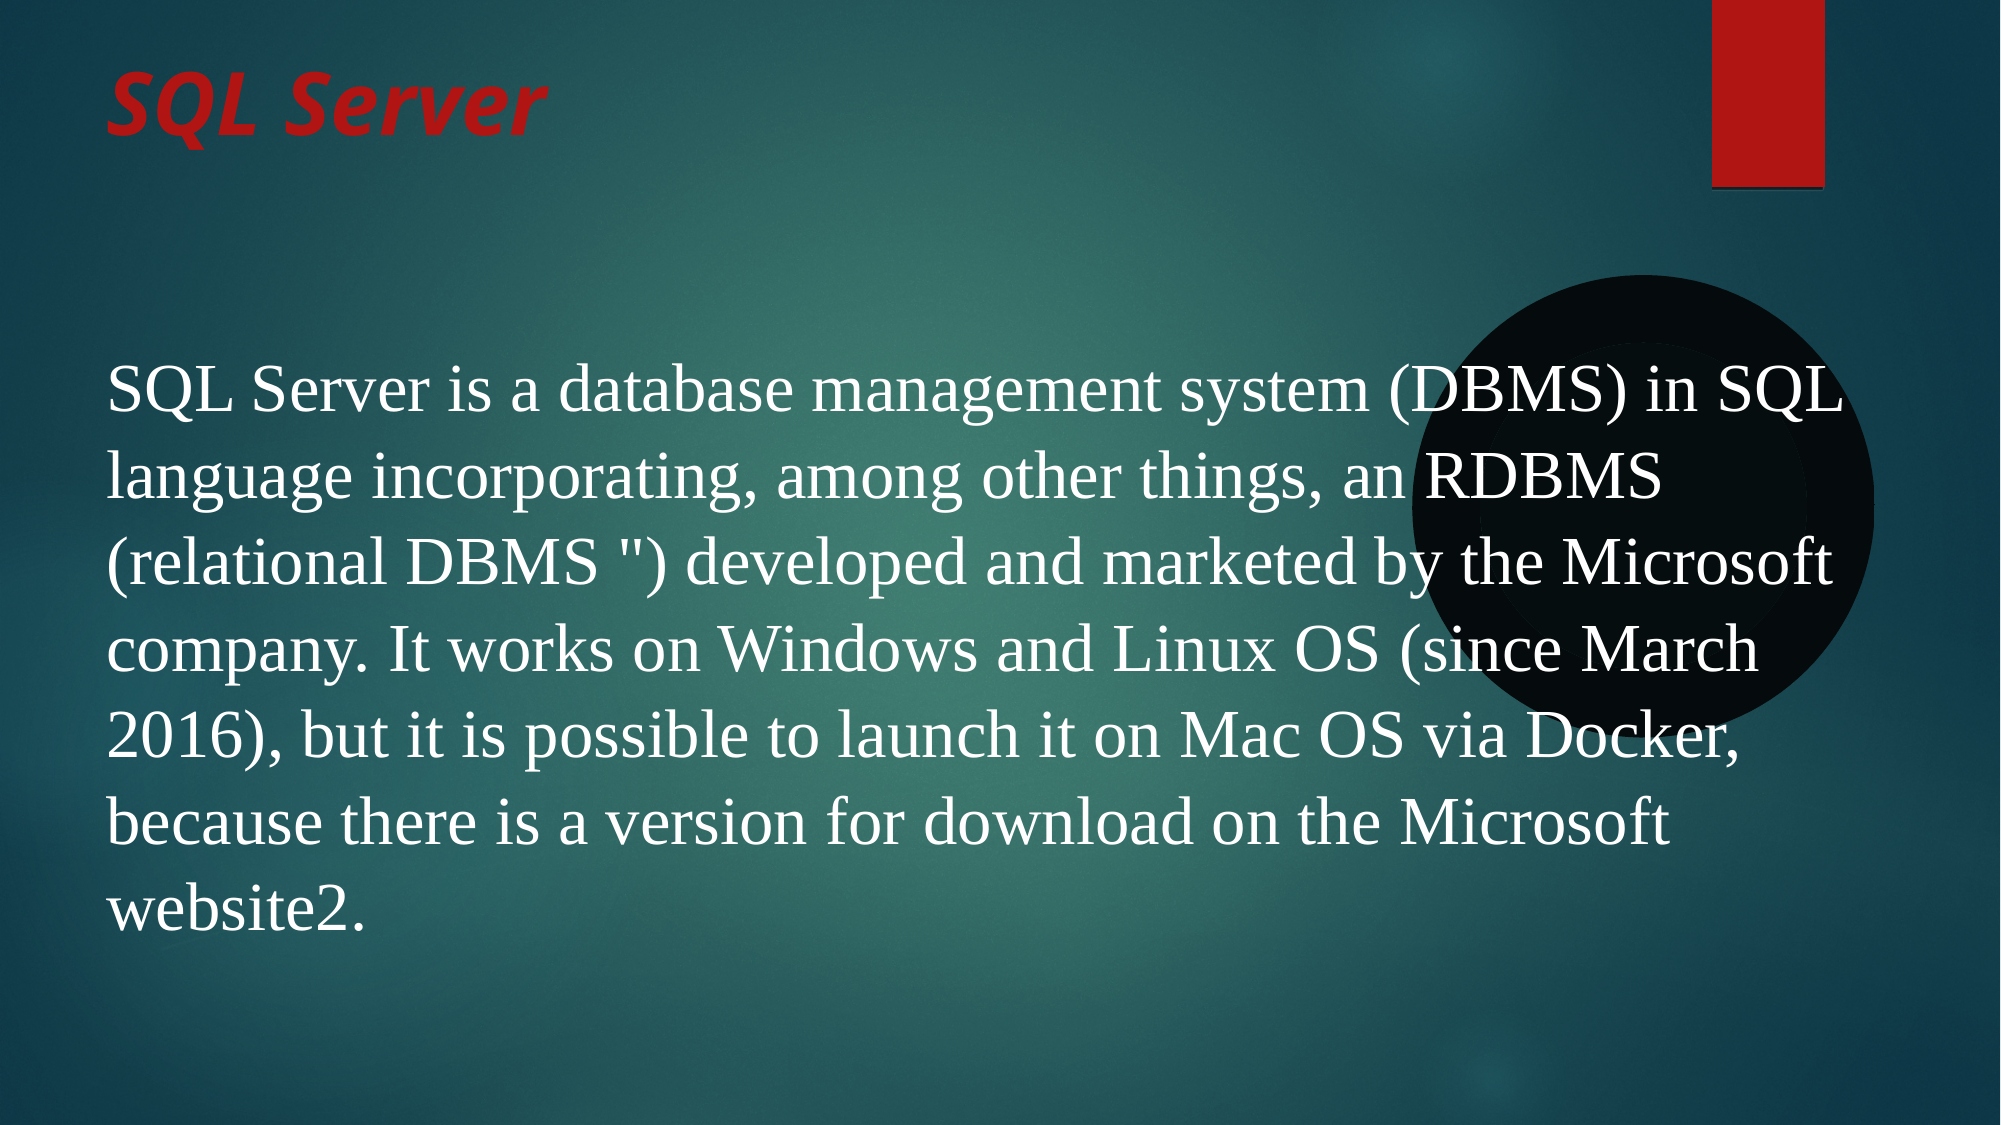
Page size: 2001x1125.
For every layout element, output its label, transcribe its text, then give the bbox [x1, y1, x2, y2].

text_box SQL Server [91, 32, 1369, 183]
text_box SQL Server is a database management system (DBMS) in SQL language incorporating, among other things, an RDBMS (relational DBMS ") developed and marketed by the Microsoft company. It works on Windows and Linux OS (since March 2016), but it is possible to launch it on Mac OS via Docker, because there is a version for download on the Microsoft website2. [91, 323, 1961, 974]
